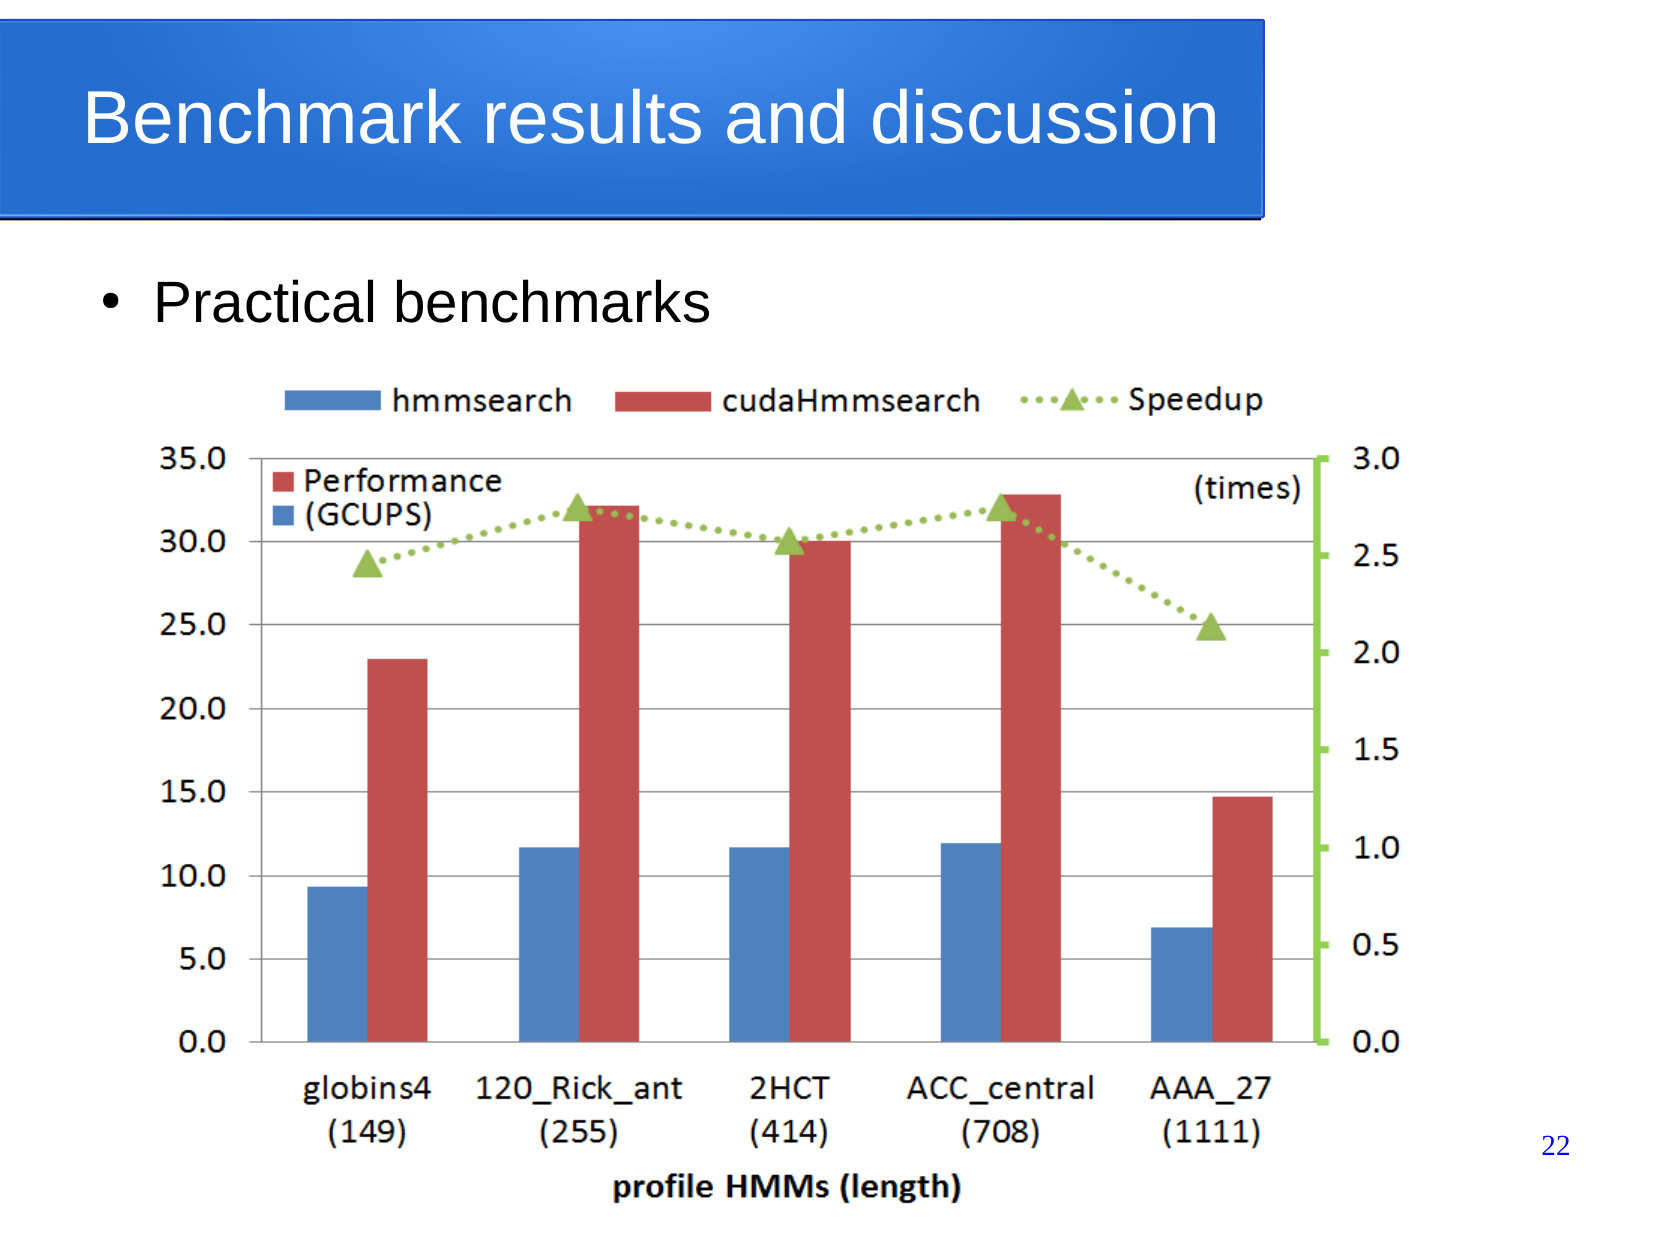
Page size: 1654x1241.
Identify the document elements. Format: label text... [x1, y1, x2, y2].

title Benchmark results and discussion [82, 25, 1250, 211]
picture [150, 378, 1411, 1213]
list Practical benchmarks [82, 269, 1538, 1201]
